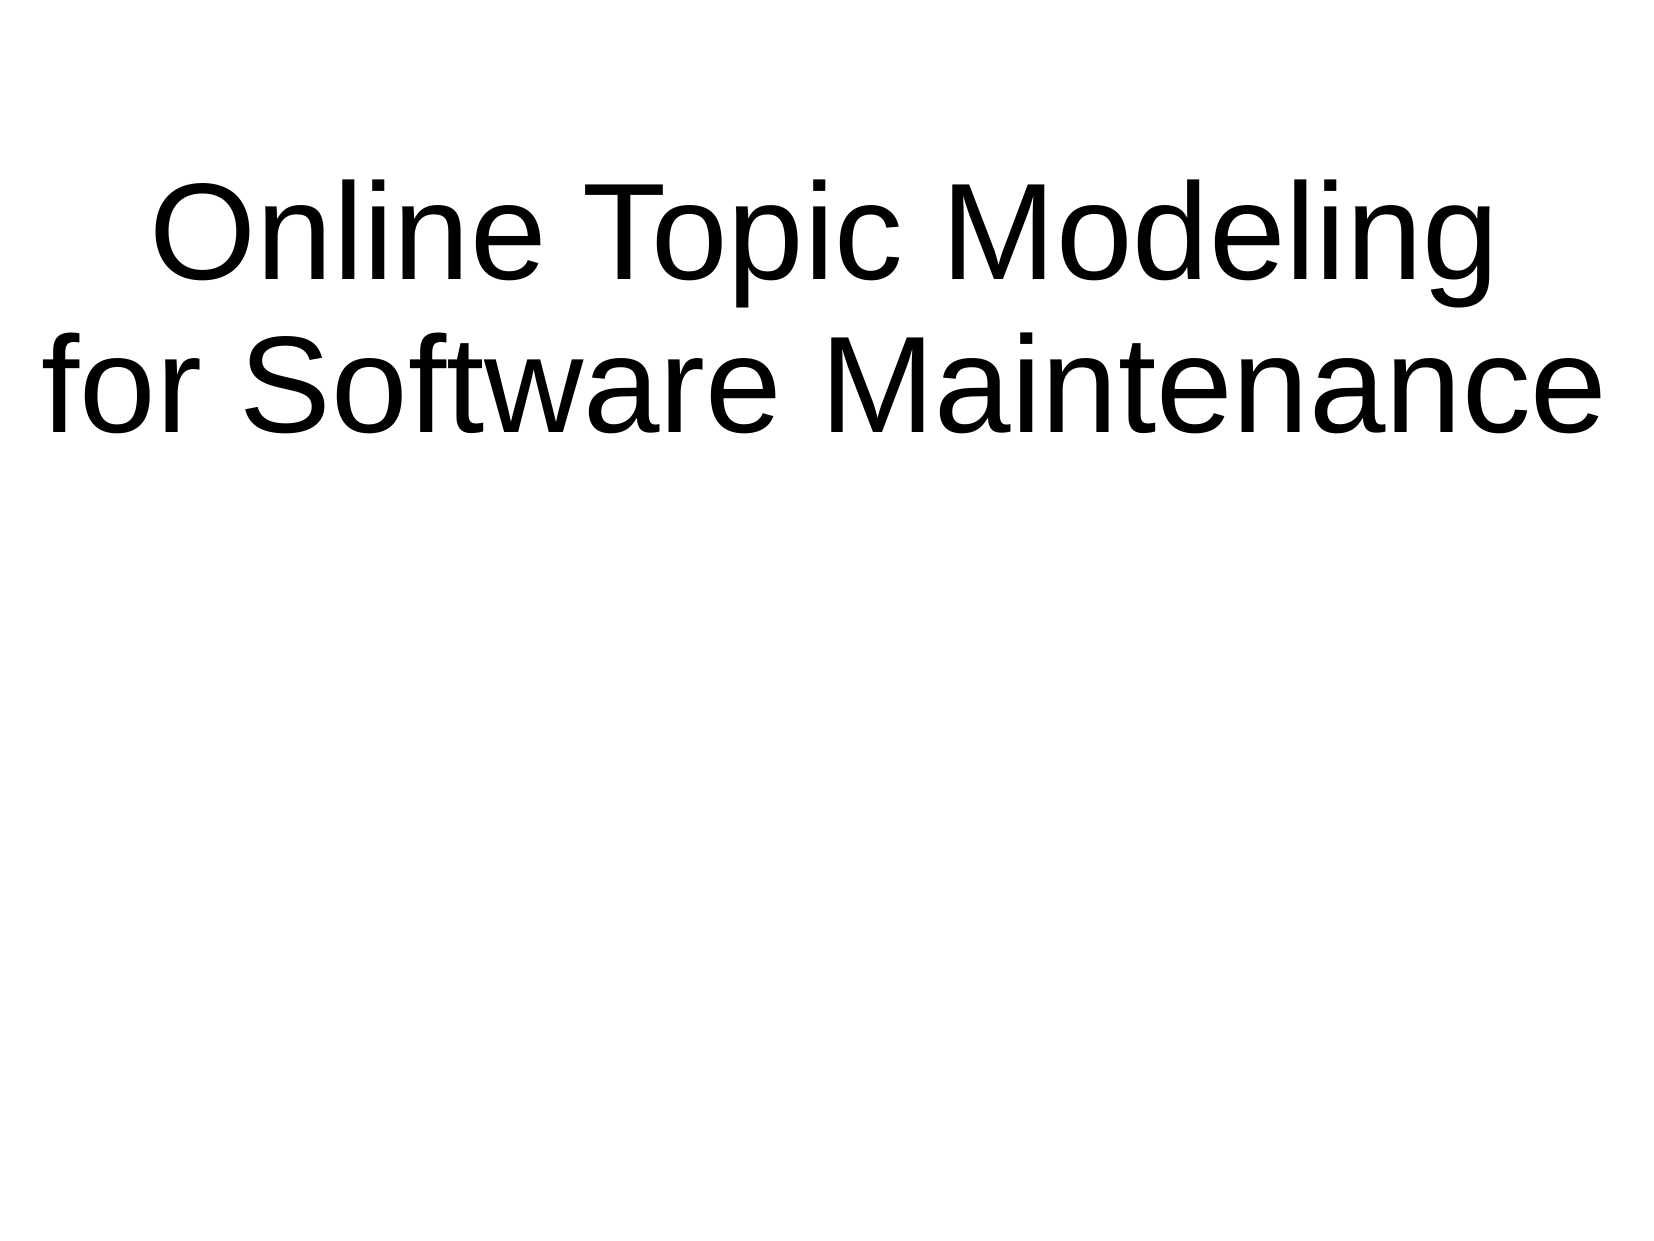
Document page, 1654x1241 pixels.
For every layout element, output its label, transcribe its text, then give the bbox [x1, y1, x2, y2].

text_box Online Topic Modeling for Software Maintenance [0, 147, 1651, 470]
